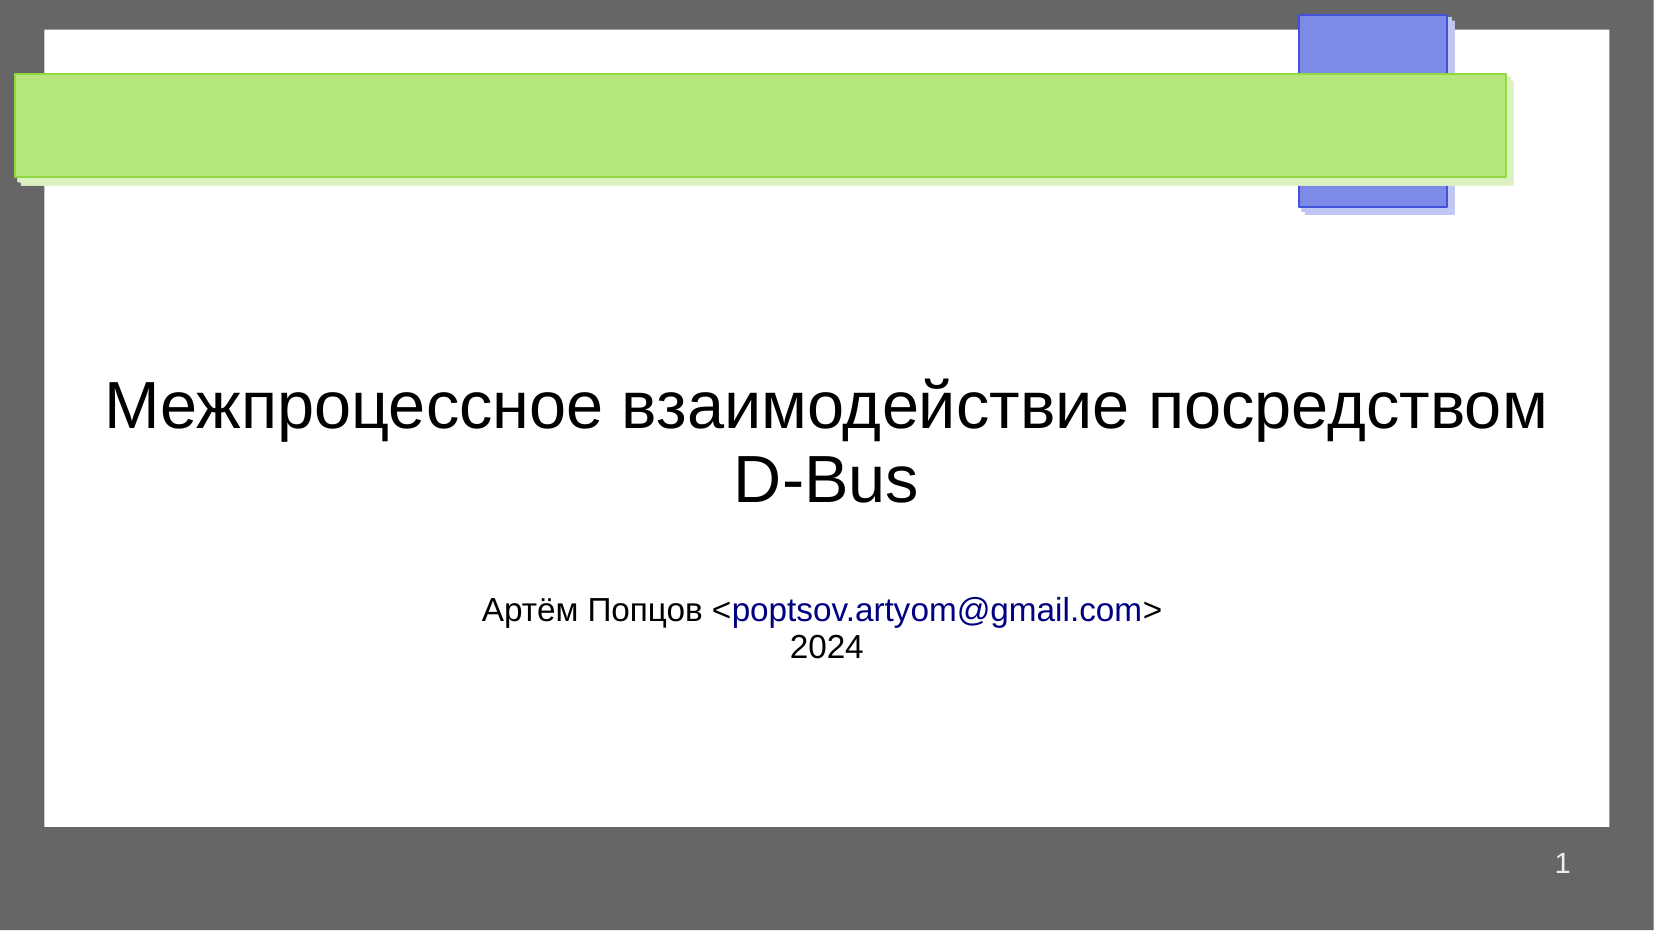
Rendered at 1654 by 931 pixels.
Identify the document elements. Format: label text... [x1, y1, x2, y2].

subtitle Межпроцессное взаимодействие посредством D-Bus Артём Попцов <poptsov.artyom@gmail.com> 2024 [88, 221, 1565, 813]
